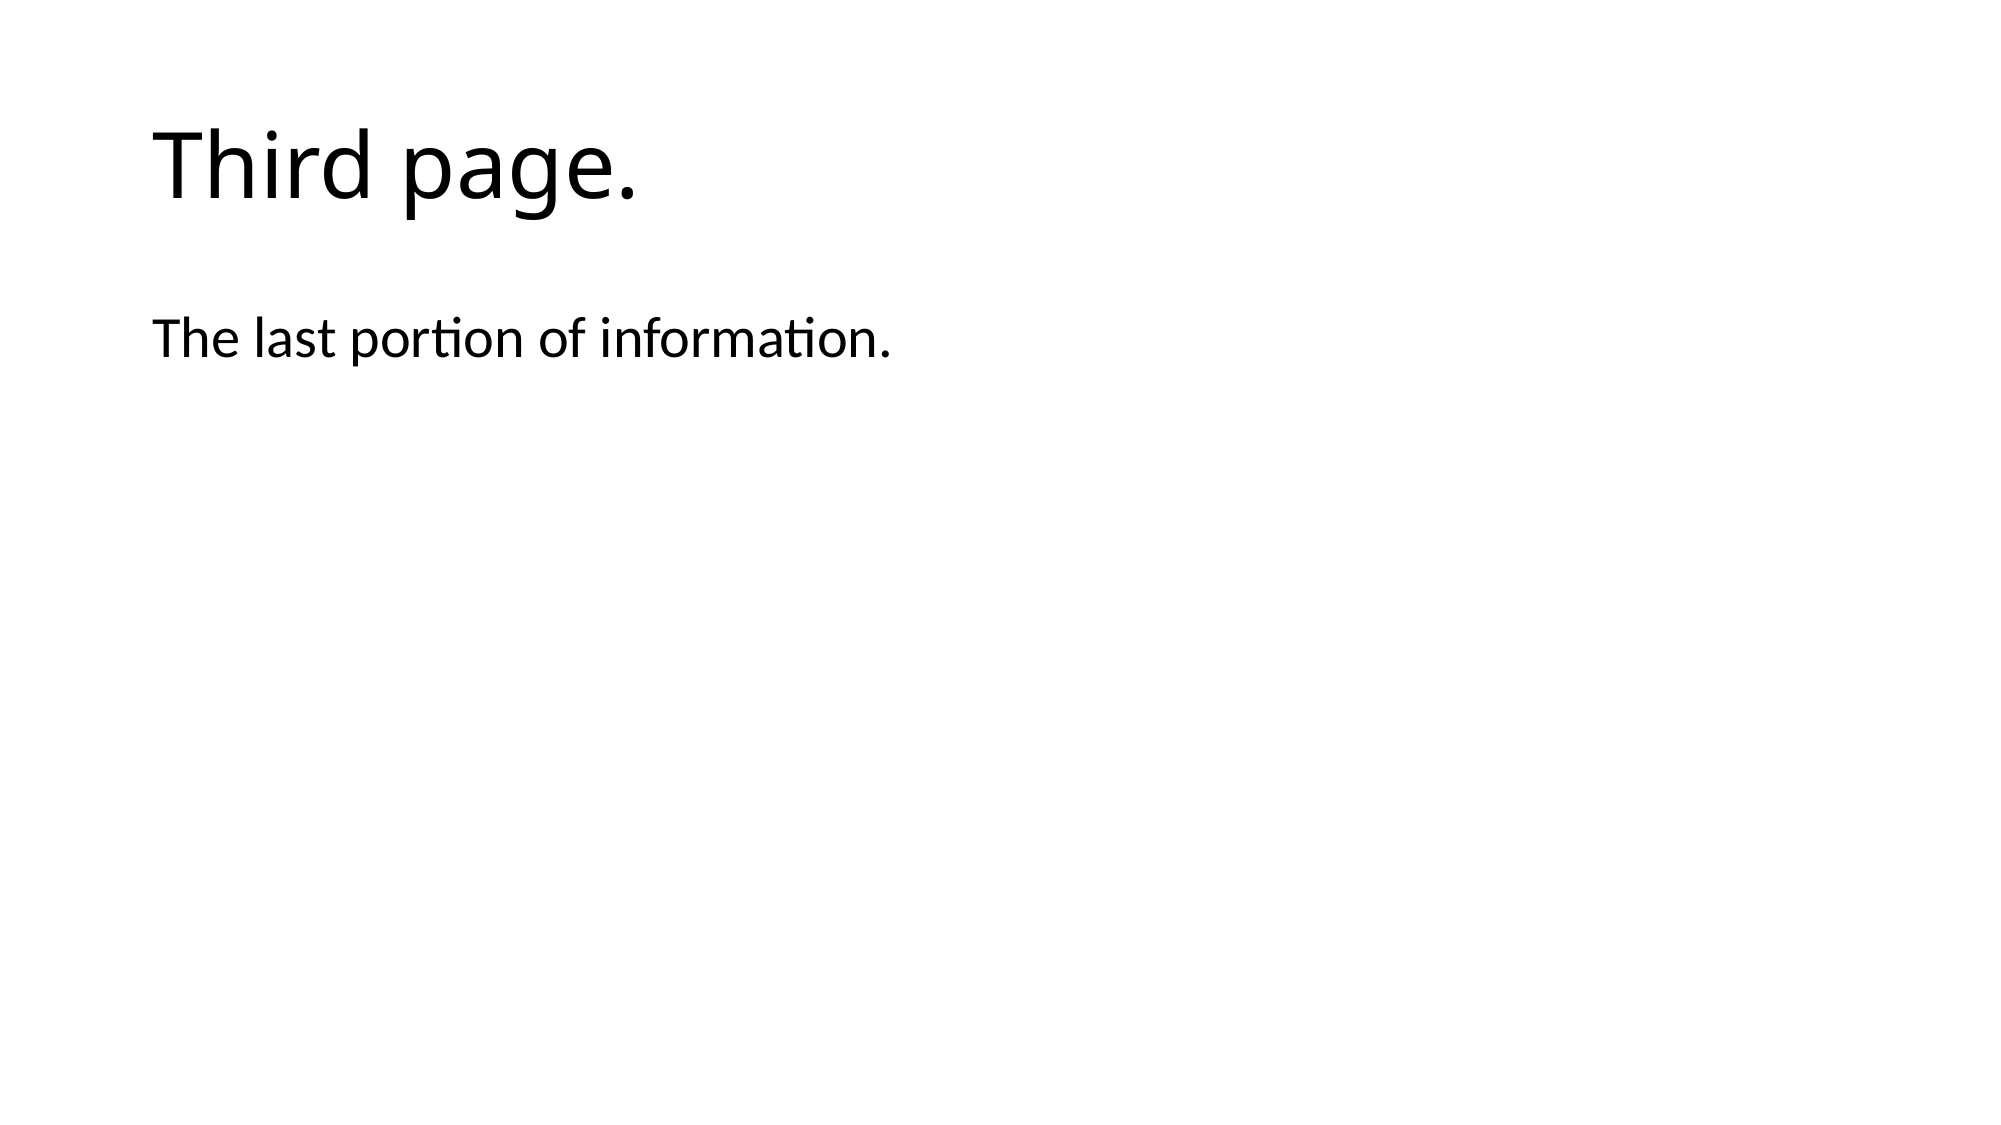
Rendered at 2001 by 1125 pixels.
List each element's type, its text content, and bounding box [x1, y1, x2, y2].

list The last portion of information. [137, 299, 1863, 1014]
title Third page. [137, 59, 1863, 278]
